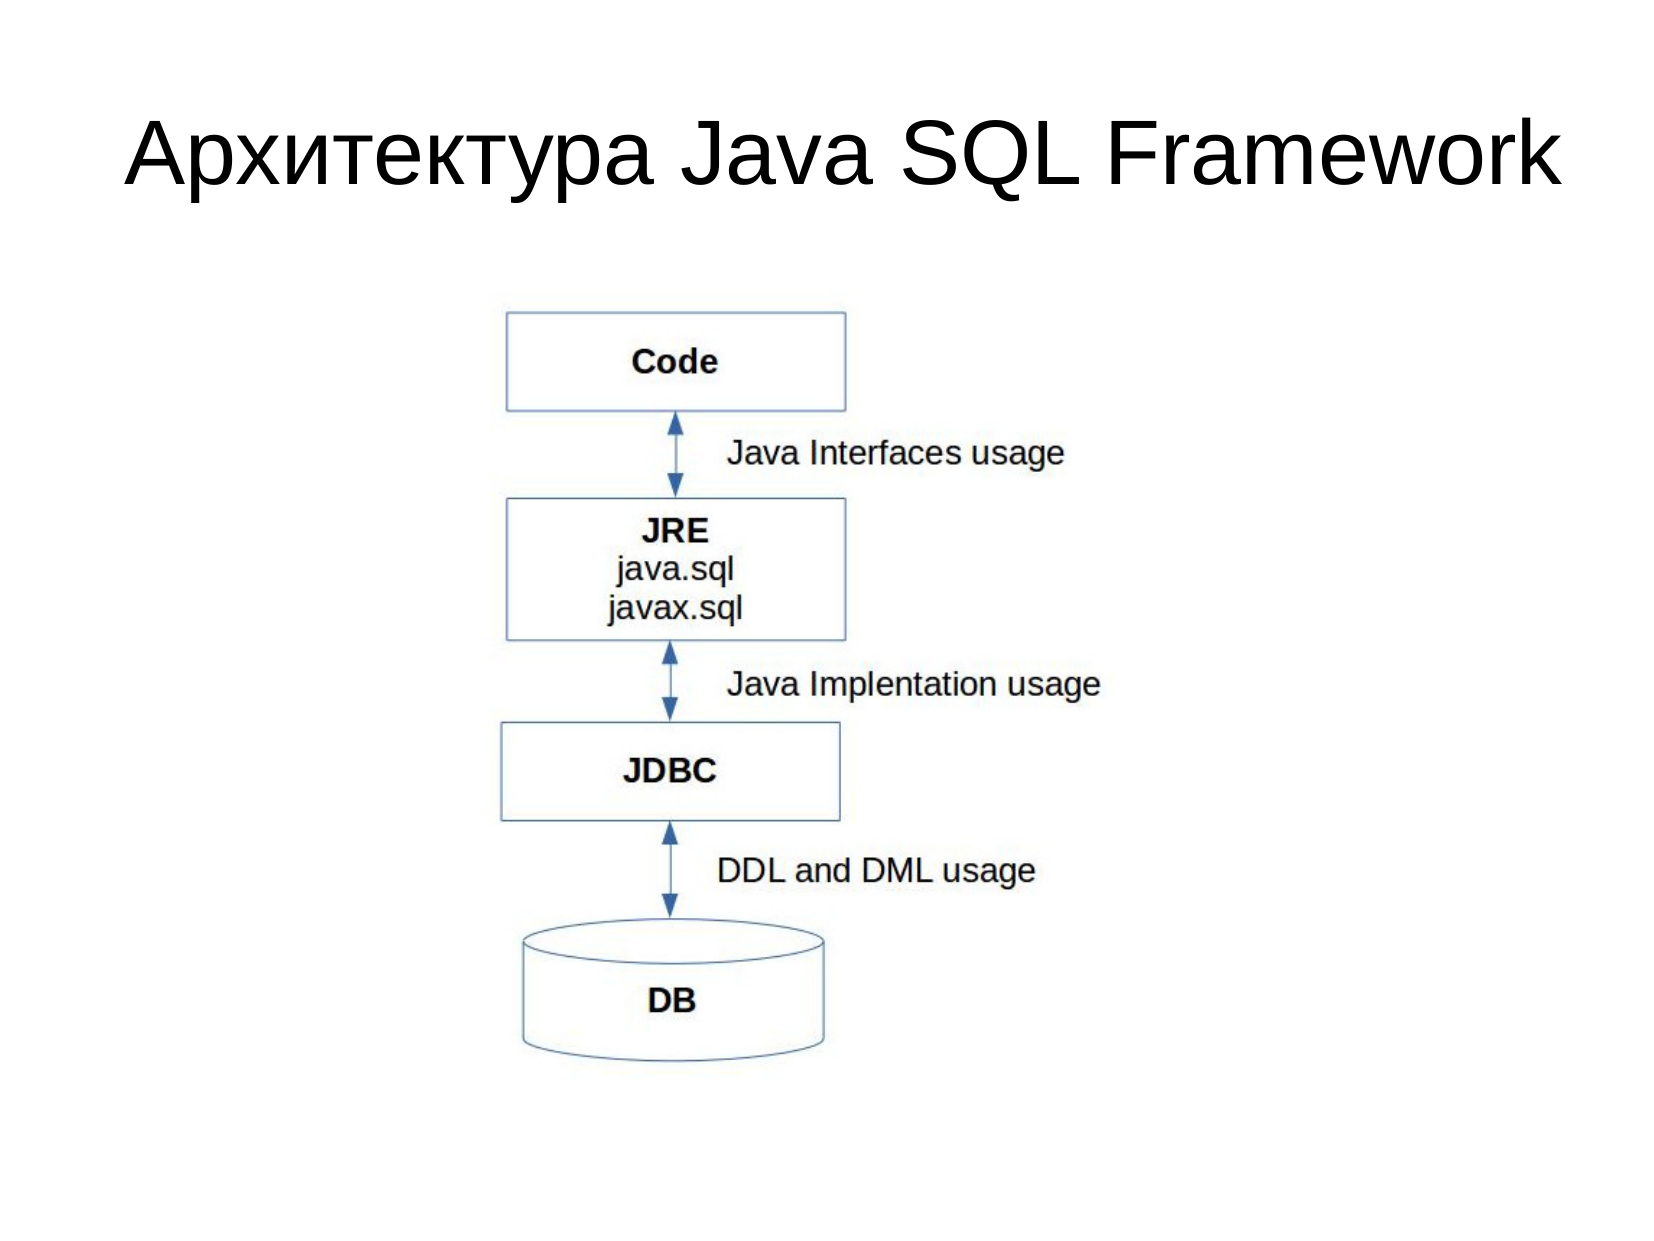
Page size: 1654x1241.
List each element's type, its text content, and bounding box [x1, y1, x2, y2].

picture [425, 271, 1166, 1128]
title Архитектура Java SQL Framework [82, 49, 1571, 257]
